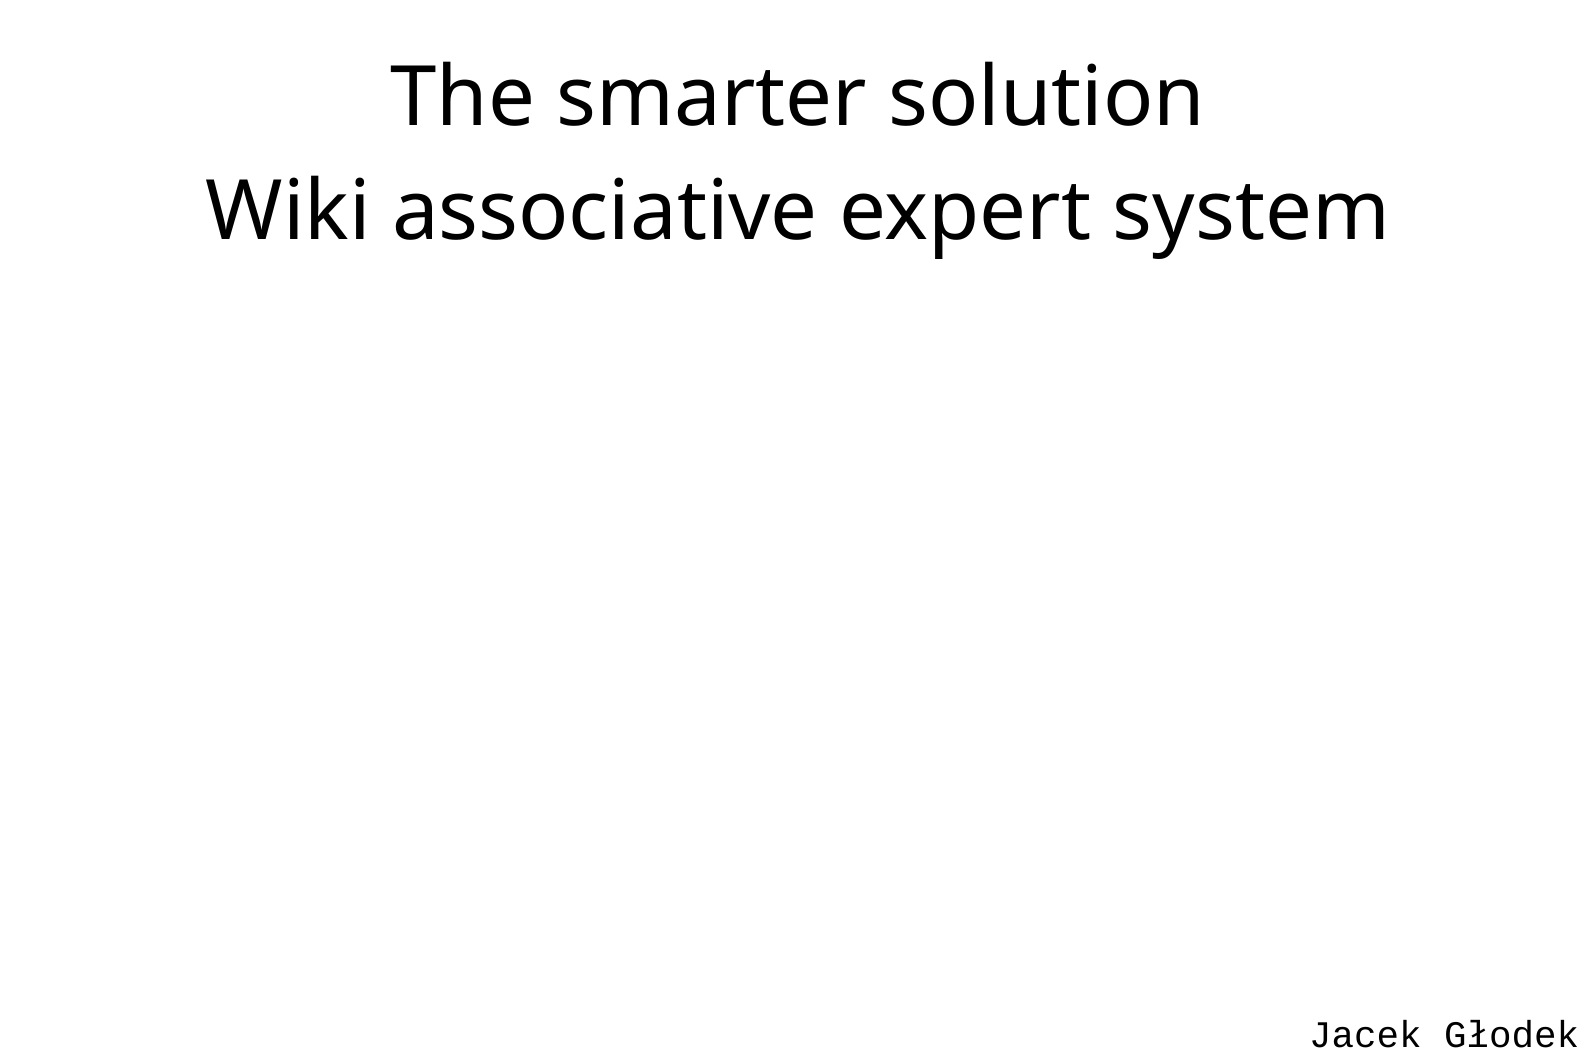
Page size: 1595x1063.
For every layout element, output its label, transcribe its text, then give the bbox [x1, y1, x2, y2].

text_box Jacek Głodek [1294, 1008, 1595, 1063]
text_box The smarter solution Wiki associative expert system [67, 29, 1530, 249]
